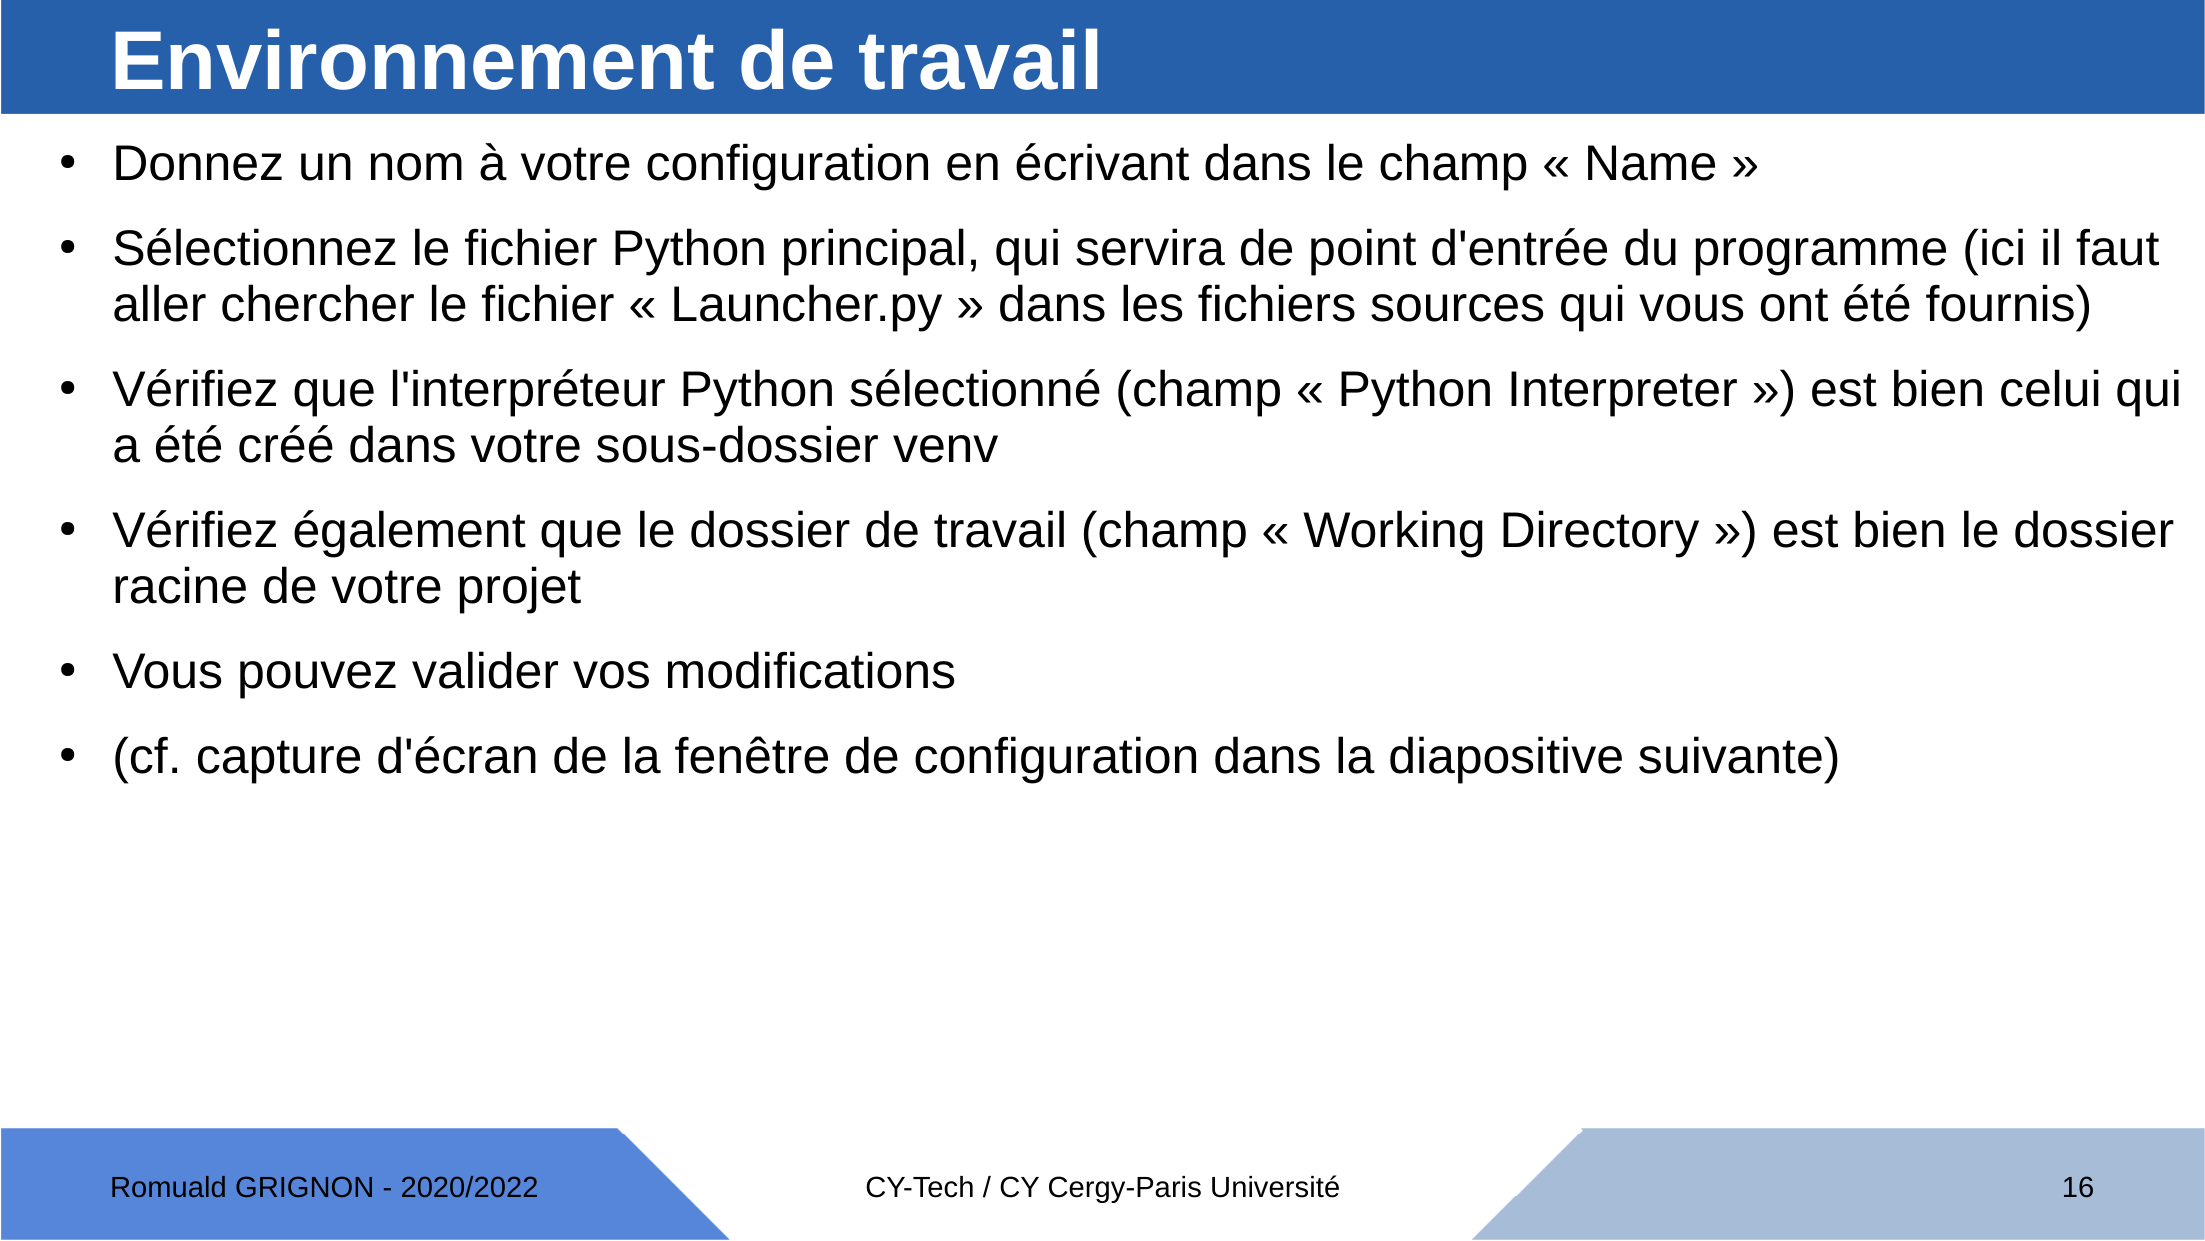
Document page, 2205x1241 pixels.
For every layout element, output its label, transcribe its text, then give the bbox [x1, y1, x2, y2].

list Donnez un nom à votre configuration en écrivant dans le champ « Name » Sélectionnez le fichier Python principal, qui servira de point d'entrée du programme (ici il faut aller chercher le fichier « Launcher.py » dans les fichiers sources qui vous ont été fournis) Vérifiez que l'interpréteur Python sélectionné (champ « Python Interpreter ») est bien celui qui a été créé dans votre sous-dossier venv Vérifiez également que le dossier de travail (champ « Working Directory ») est bien le dossier racine de votre projet Vous pouvez valider vos modifications (cf. capture d'écran de la fenêtre de configuration dans la diapositive suivante) [41, 205, 2191, 1075]
picture [0, 0, 2205, 1241]
title Environnement de travail [110, 49, 2095, 205]
